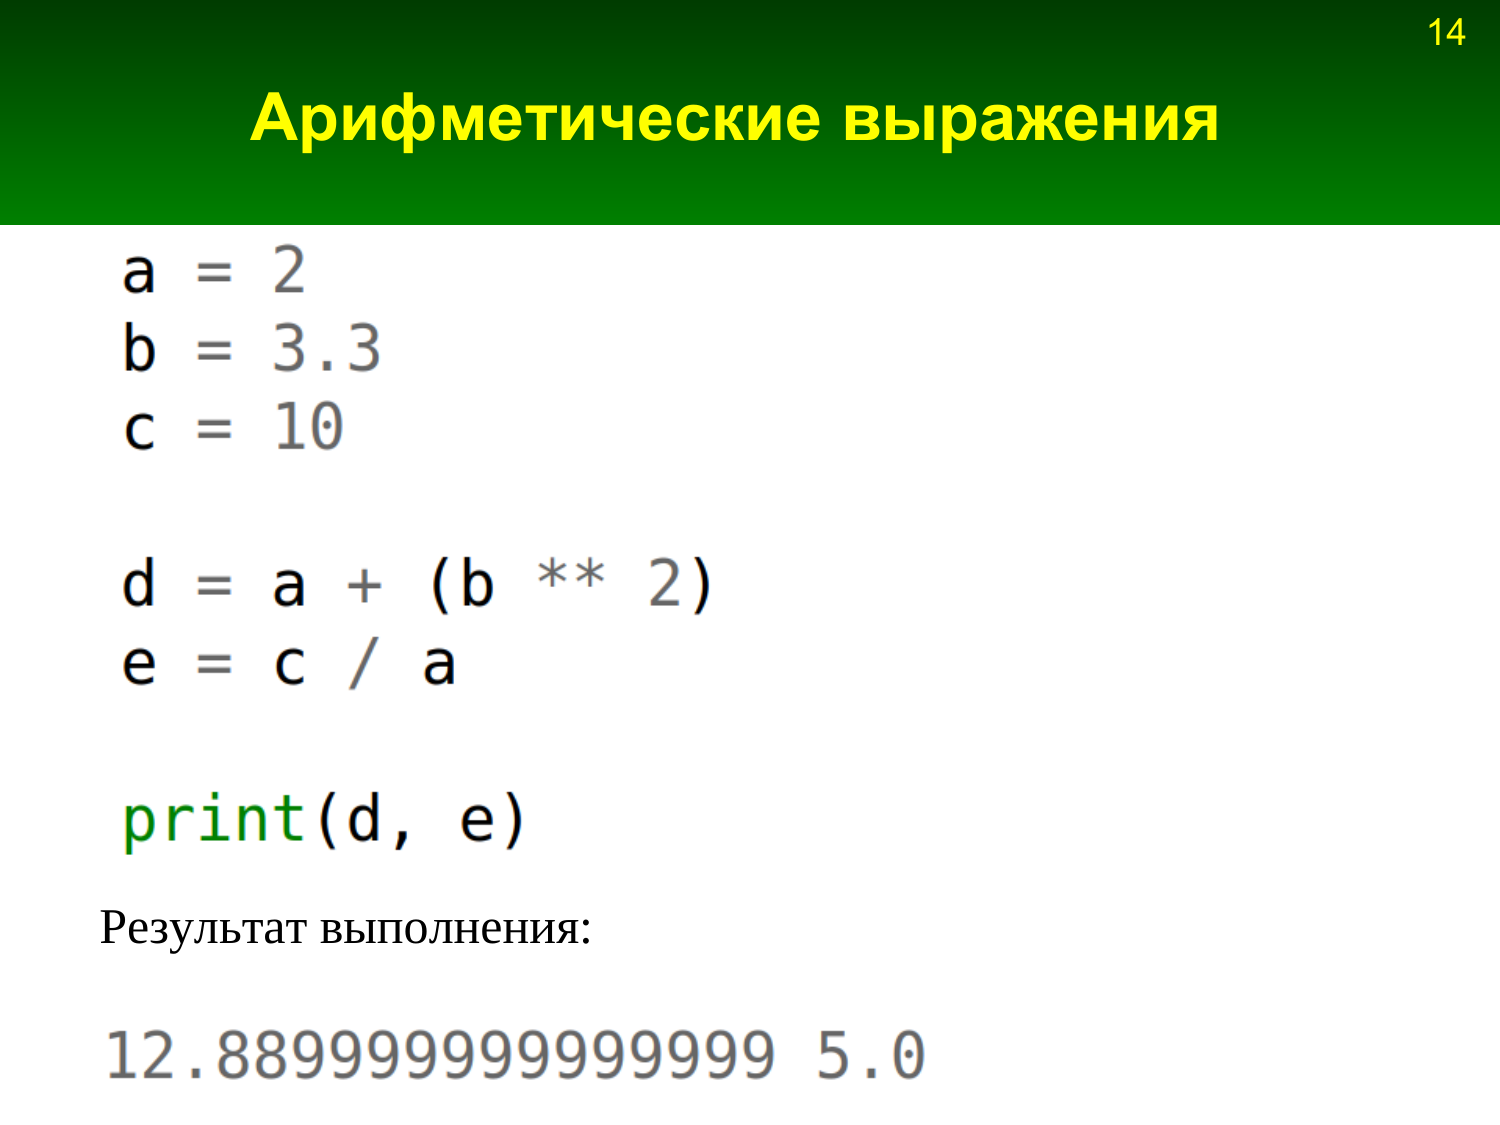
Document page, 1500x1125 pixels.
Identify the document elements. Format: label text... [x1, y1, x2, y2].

picture [94, 233, 731, 869]
picture [85, 992, 945, 1105]
text_box Результат выполнения: [99, 885, 609, 961]
title Арифметические выражения [47, 11, 1426, 215]
